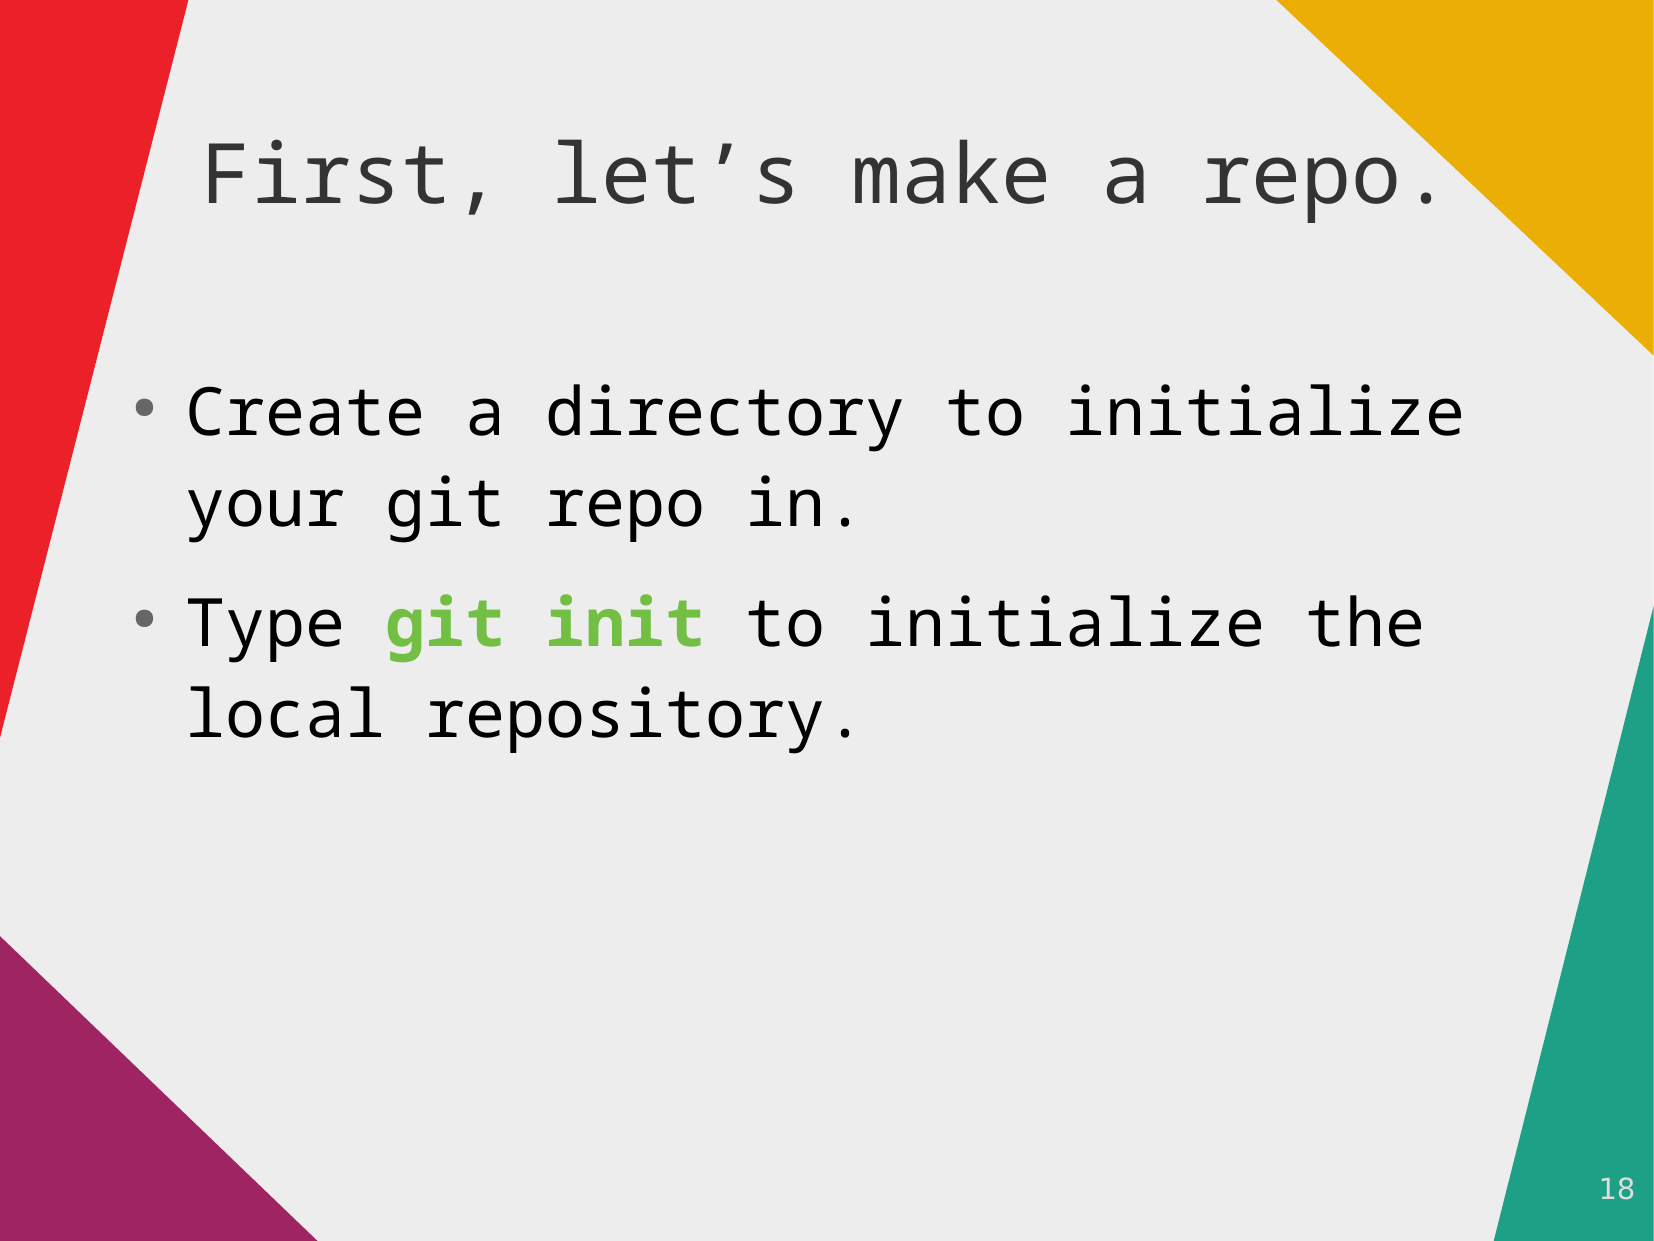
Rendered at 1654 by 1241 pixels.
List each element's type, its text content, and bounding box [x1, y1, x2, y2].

title First, let’s make a repo. [114, 73, 1539, 271]
list Create a directory to initialize your git repo in. Type git init to initialize the local repository. [114, 364, 1539, 1096]
